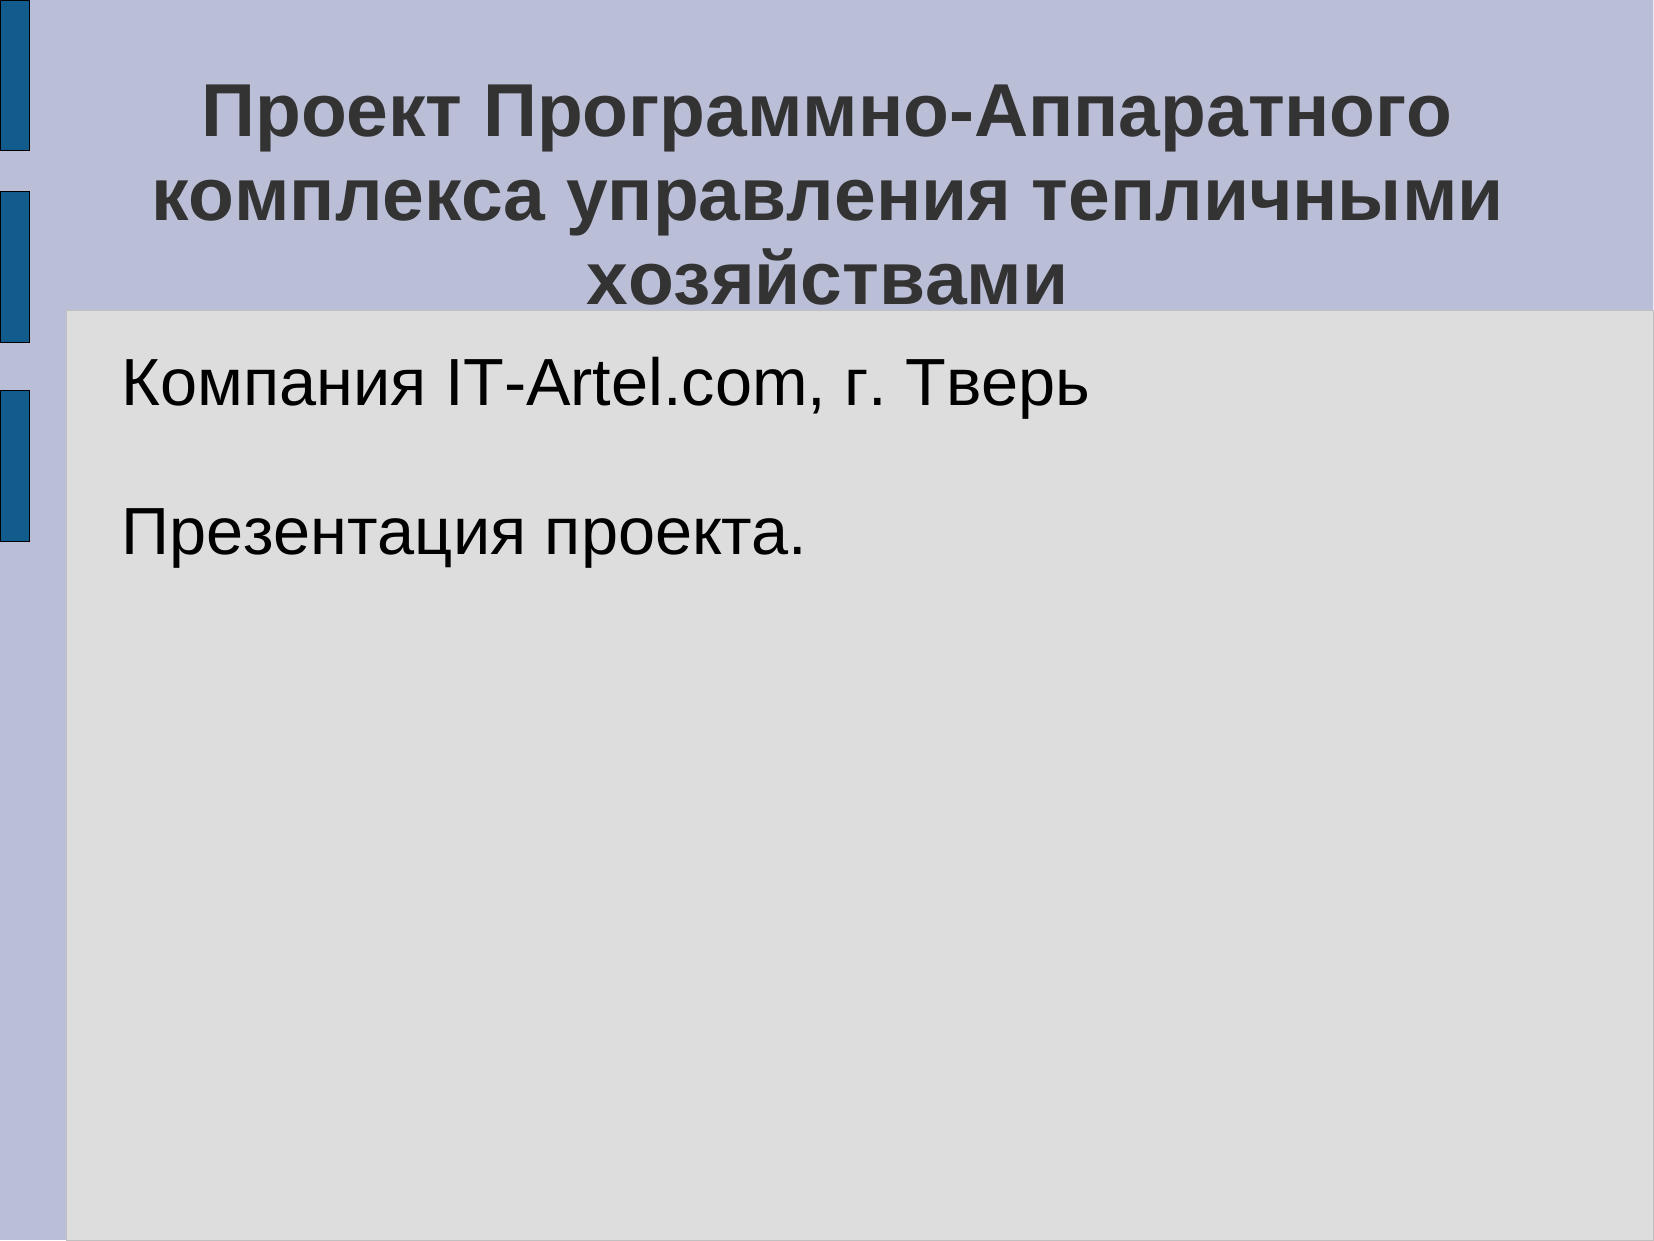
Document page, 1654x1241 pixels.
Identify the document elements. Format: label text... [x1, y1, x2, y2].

list Компания IT-Artel.com, г. Тверь Презентация проекта. [121, 344, 1534, 1164]
title Проект Программно-Аппаратного комплекса управления тепличными хозяйствами [121, 68, 1534, 321]
